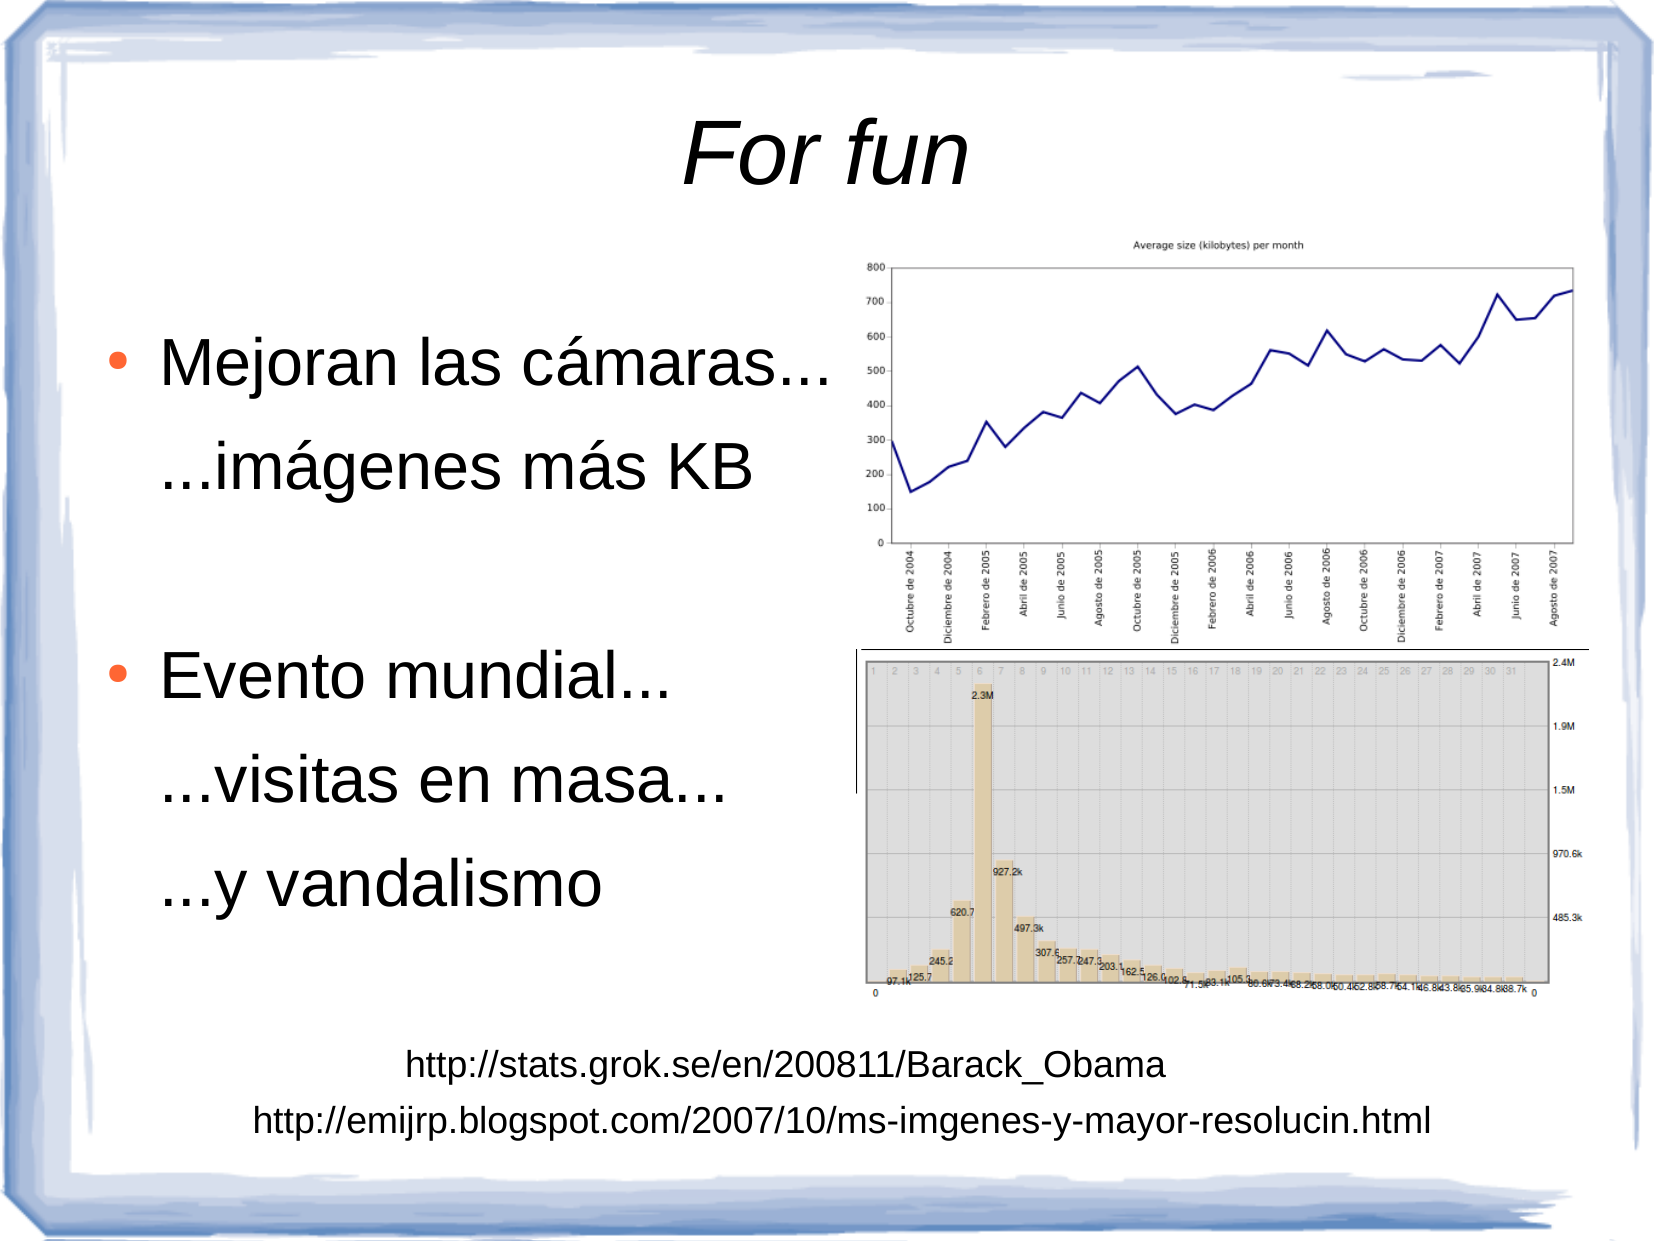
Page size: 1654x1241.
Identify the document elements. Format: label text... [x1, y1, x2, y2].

text_box http://emijrp.blogspot.com/2007/10/ms-imgenes-y-mayor-resolucin.html [237, 1092, 1447, 1150]
text_box http://stats.grok.se/en/200811/Barack_Obama [390, 1035, 1182, 1092]
list Mejoran las cámaras... ...imágenes más KB Evento mundial... ...visitas en masa... ...y vandalismo [88, 324, 1571, 1129]
picture [0, 0, 1654, 1241]
title For fun [82, 56, 1571, 250]
